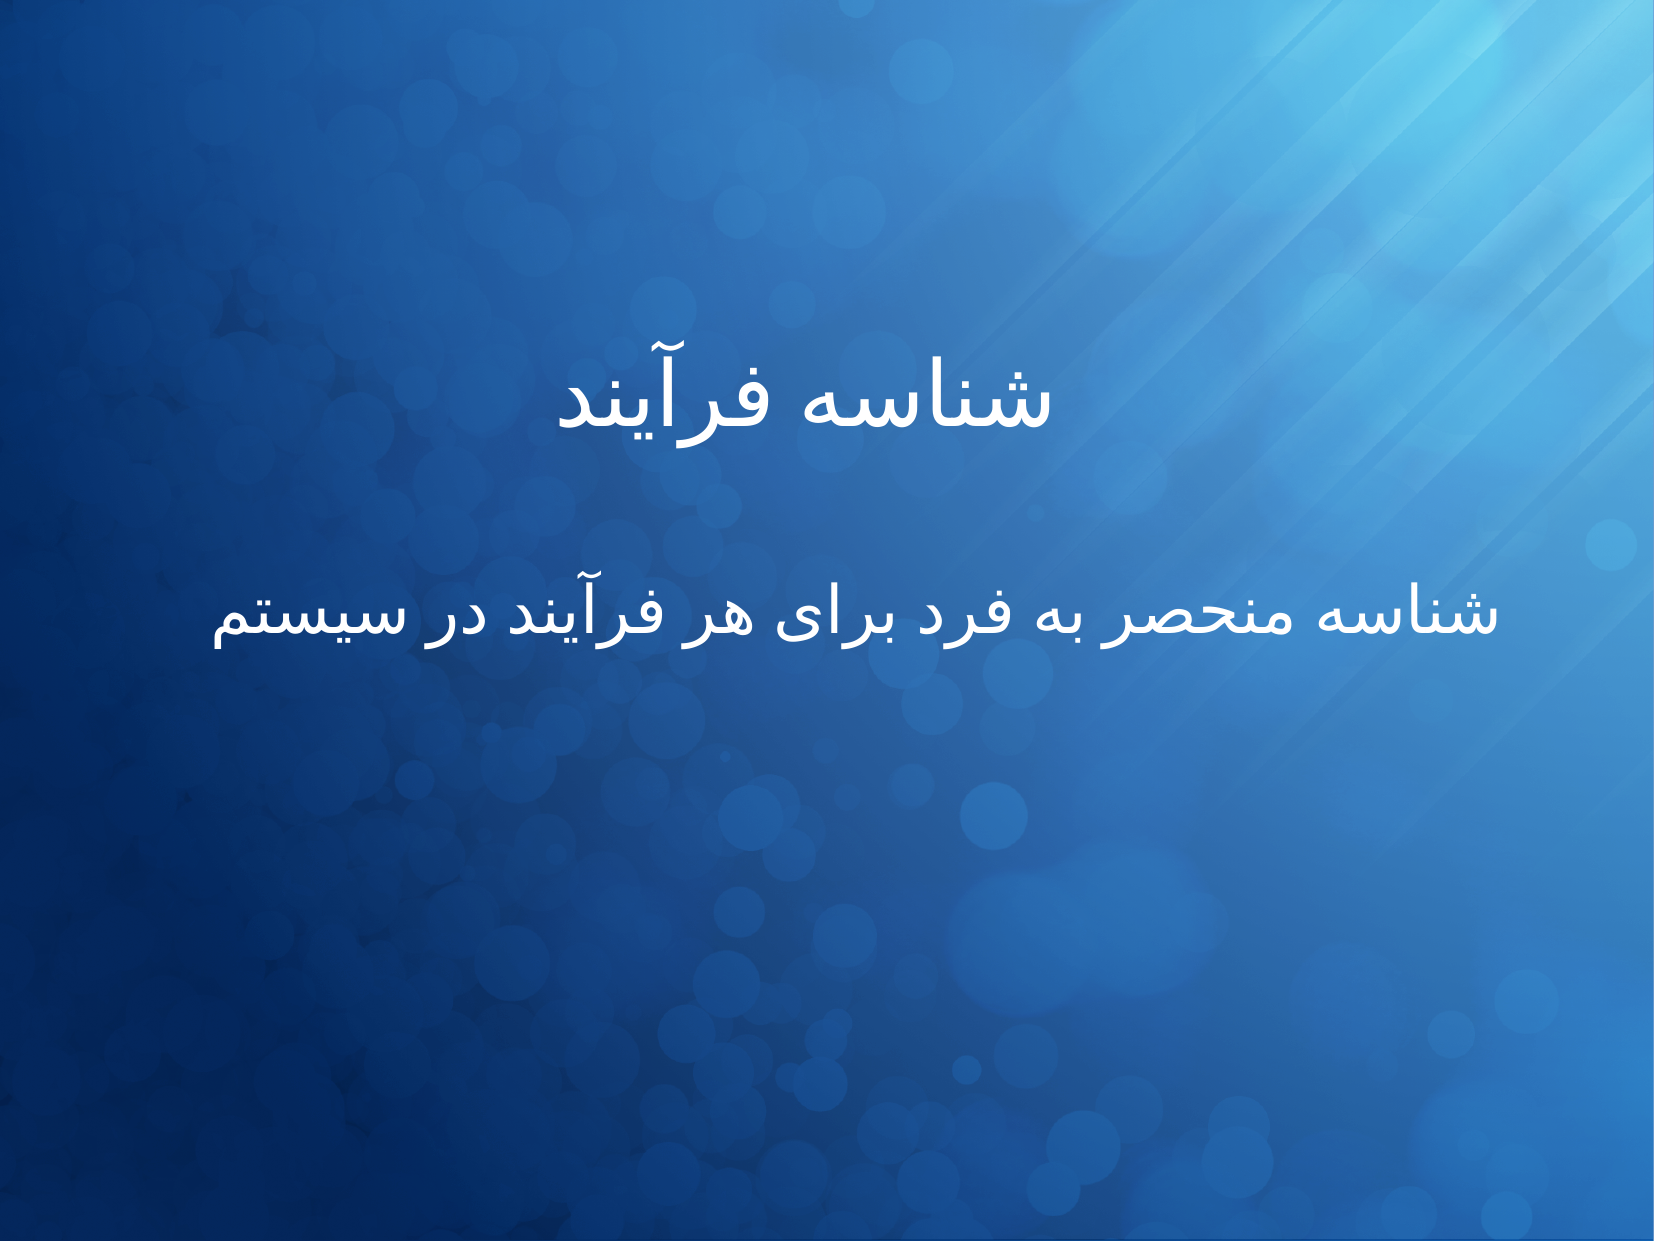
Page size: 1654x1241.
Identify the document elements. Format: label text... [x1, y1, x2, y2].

list شناسه منحصر به فرد برای هر فرآیند در سیستم [122, 573, 1576, 938]
picture [0, 0, 1654, 1241]
title شناسه فرآیند [112, 319, 1501, 488]
